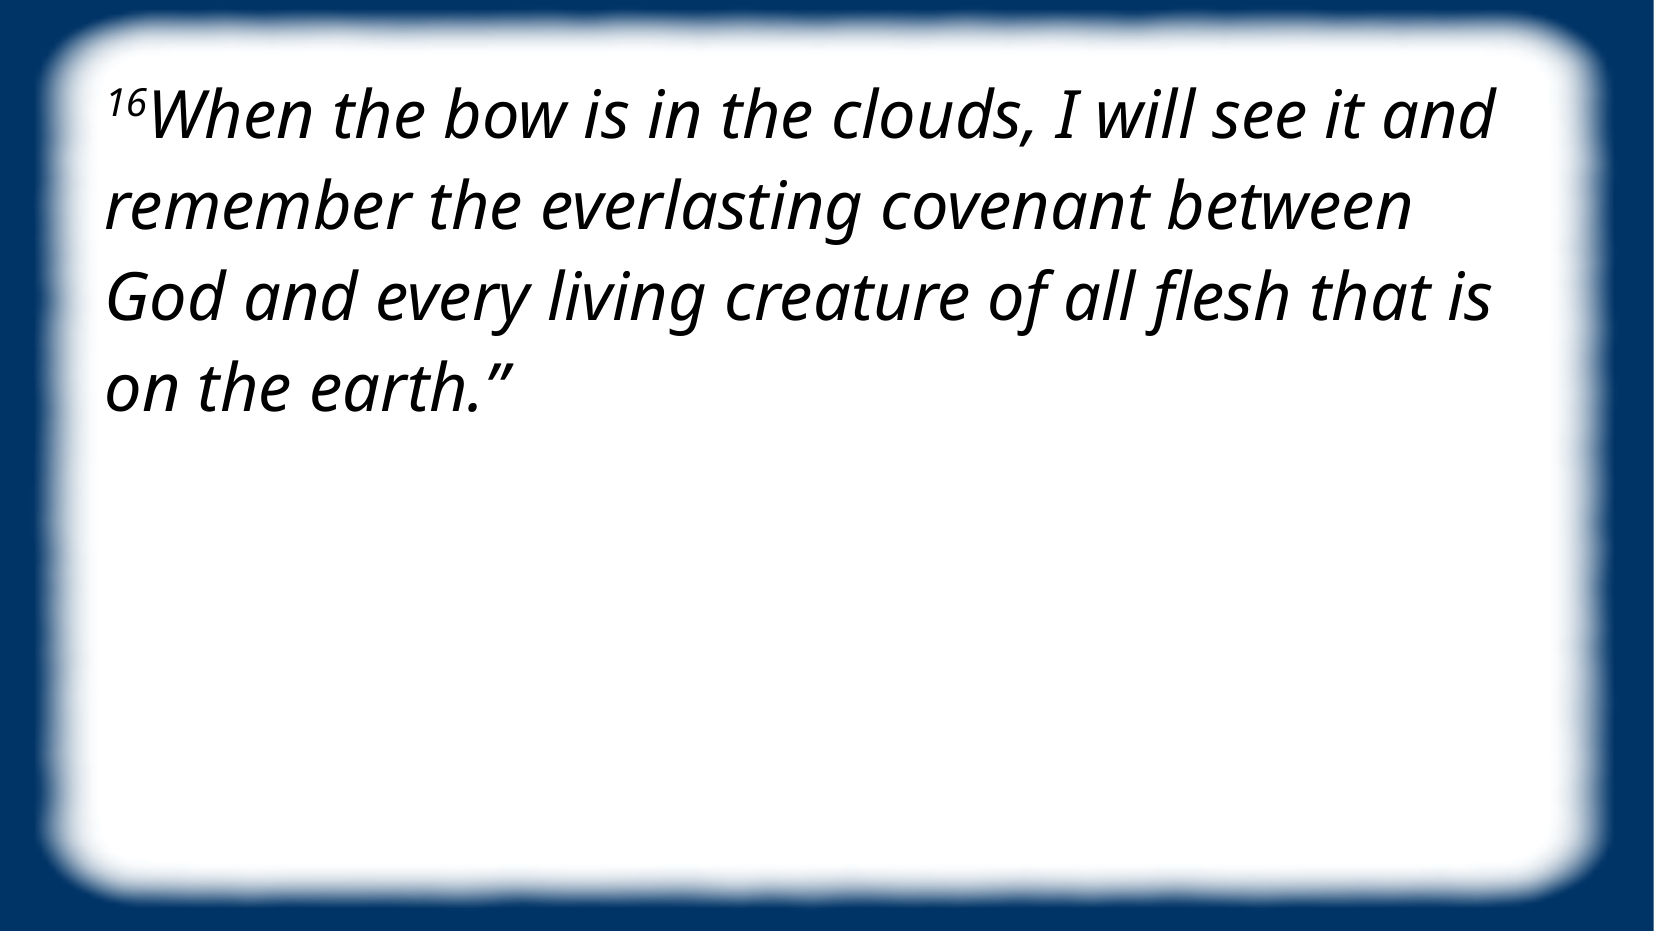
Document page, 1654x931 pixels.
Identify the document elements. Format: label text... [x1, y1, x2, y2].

text_box 16When the bow is in the clouds, I will see it and remember the everlasting covenant between God and every living creature of all flesh that is on the earth.” [90, 60, 1561, 430]
picture [0, 0, 1654, 931]
